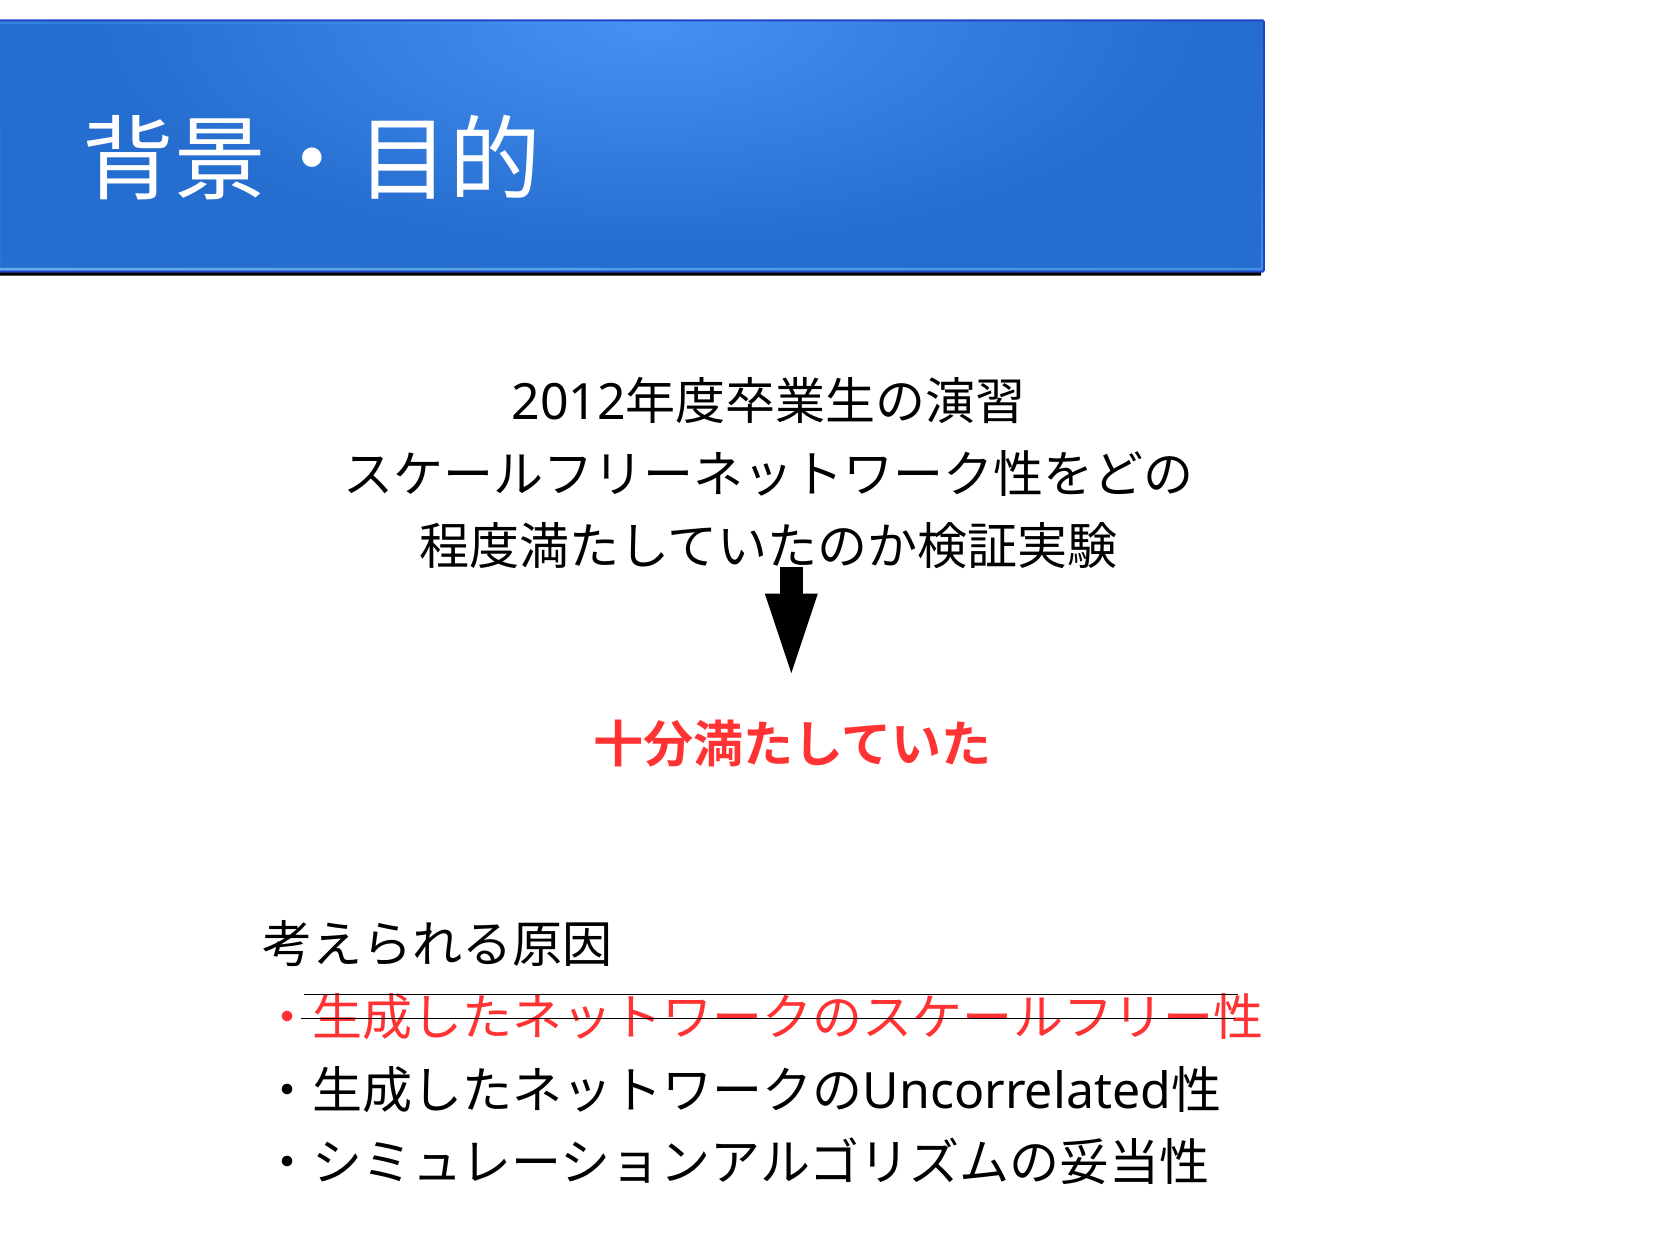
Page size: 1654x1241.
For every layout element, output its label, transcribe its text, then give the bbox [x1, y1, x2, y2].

text_box 考えられる原因 ・生成したネットワークのスケールフリー性 ・生成したネットワークのUncorrelated性 ・シミュレーションアルゴリズムの妥当性 [248, 897, 1323, 1181]
text_box 十分満たしていた [578, 696, 1016, 779]
title 背景・目的 [82, 49, 1250, 257]
text_box 2012年度卒業生の演習 スケールフリーネットワーク性をどの 程度満たしていたのか検証実験 [295, 354, 1242, 638]
